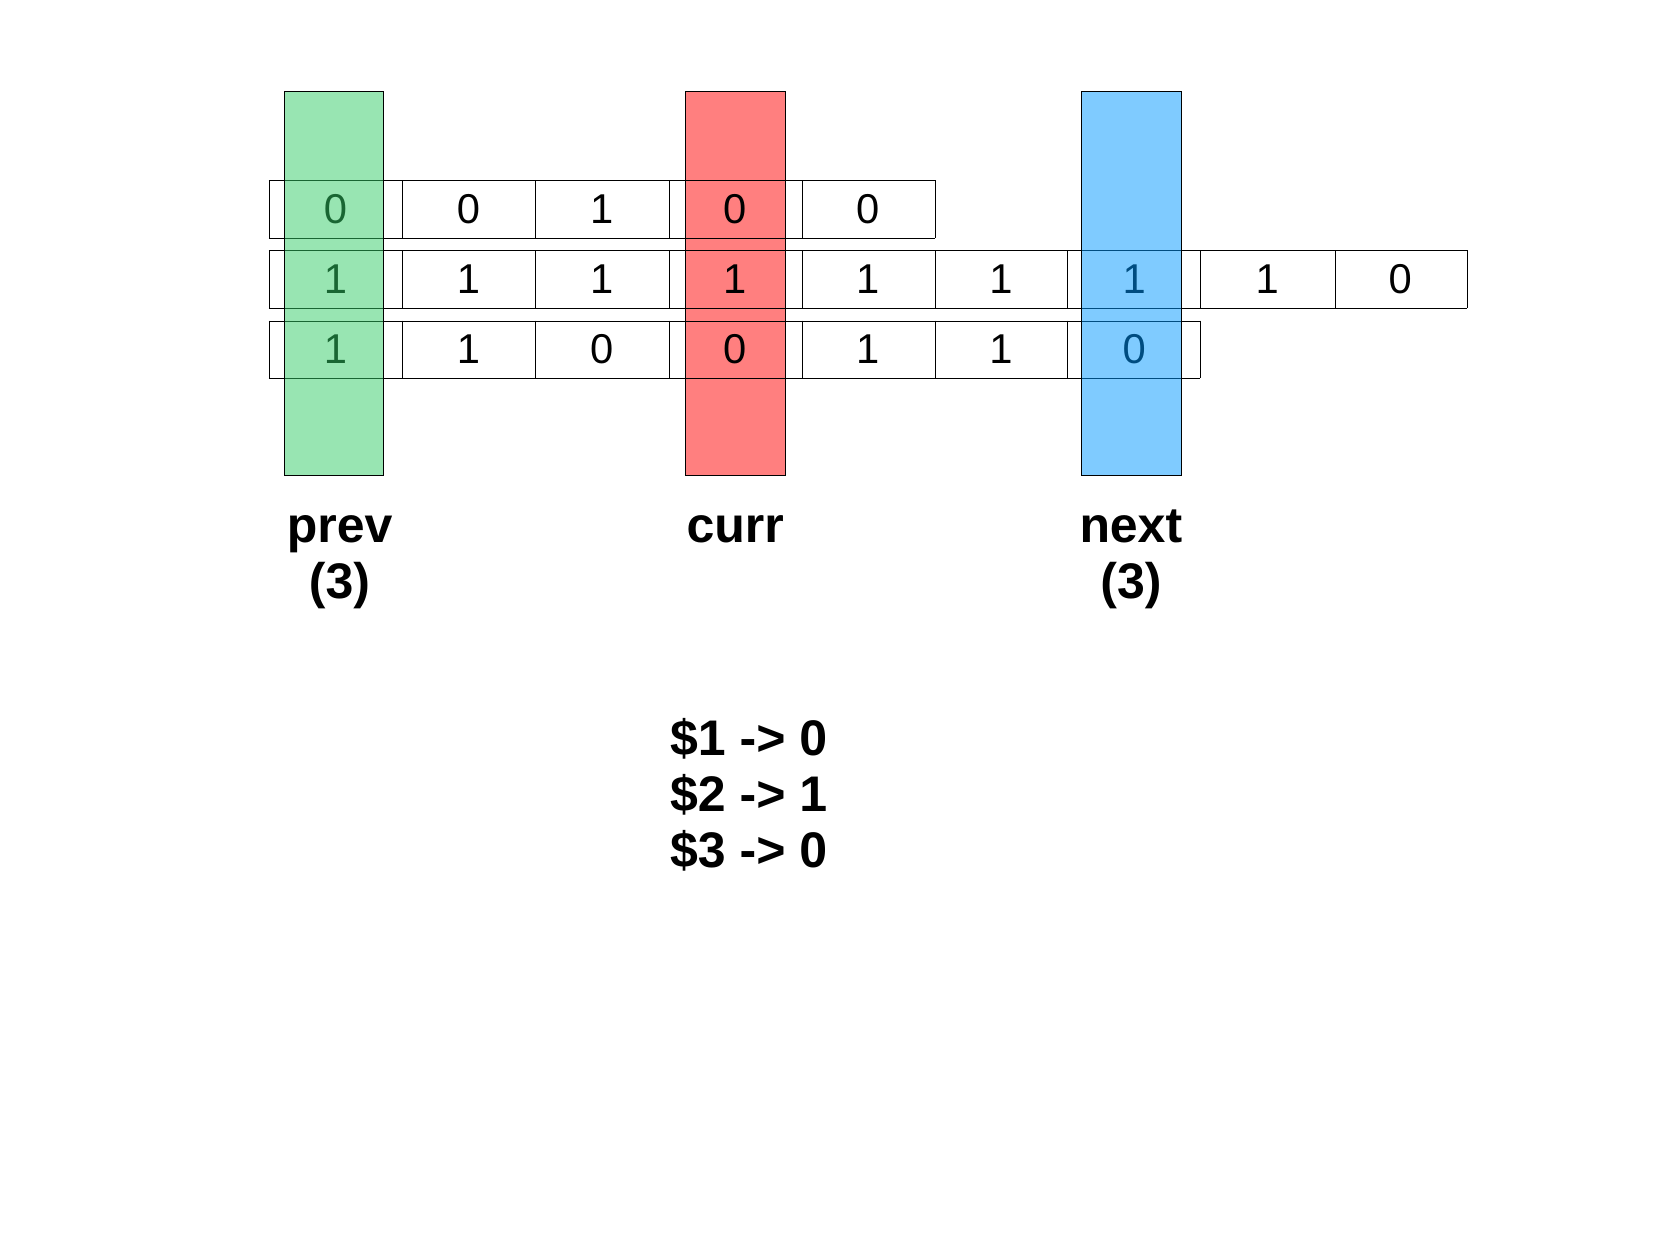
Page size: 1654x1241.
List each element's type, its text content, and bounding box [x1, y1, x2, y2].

text_box [685, 91, 786, 180]
text_box prev(3) [265, 490, 414, 635]
text_box [1081, 91, 1182, 476]
text_box next(3) [1057, 490, 1205, 635]
text_box curr [661, 490, 810, 570]
text_box $1 -> 0 $2 -> 1 $3 -> 0 [655, 702, 922, 912]
text_box [284, 91, 384, 476]
chart [268, 180, 1470, 557]
